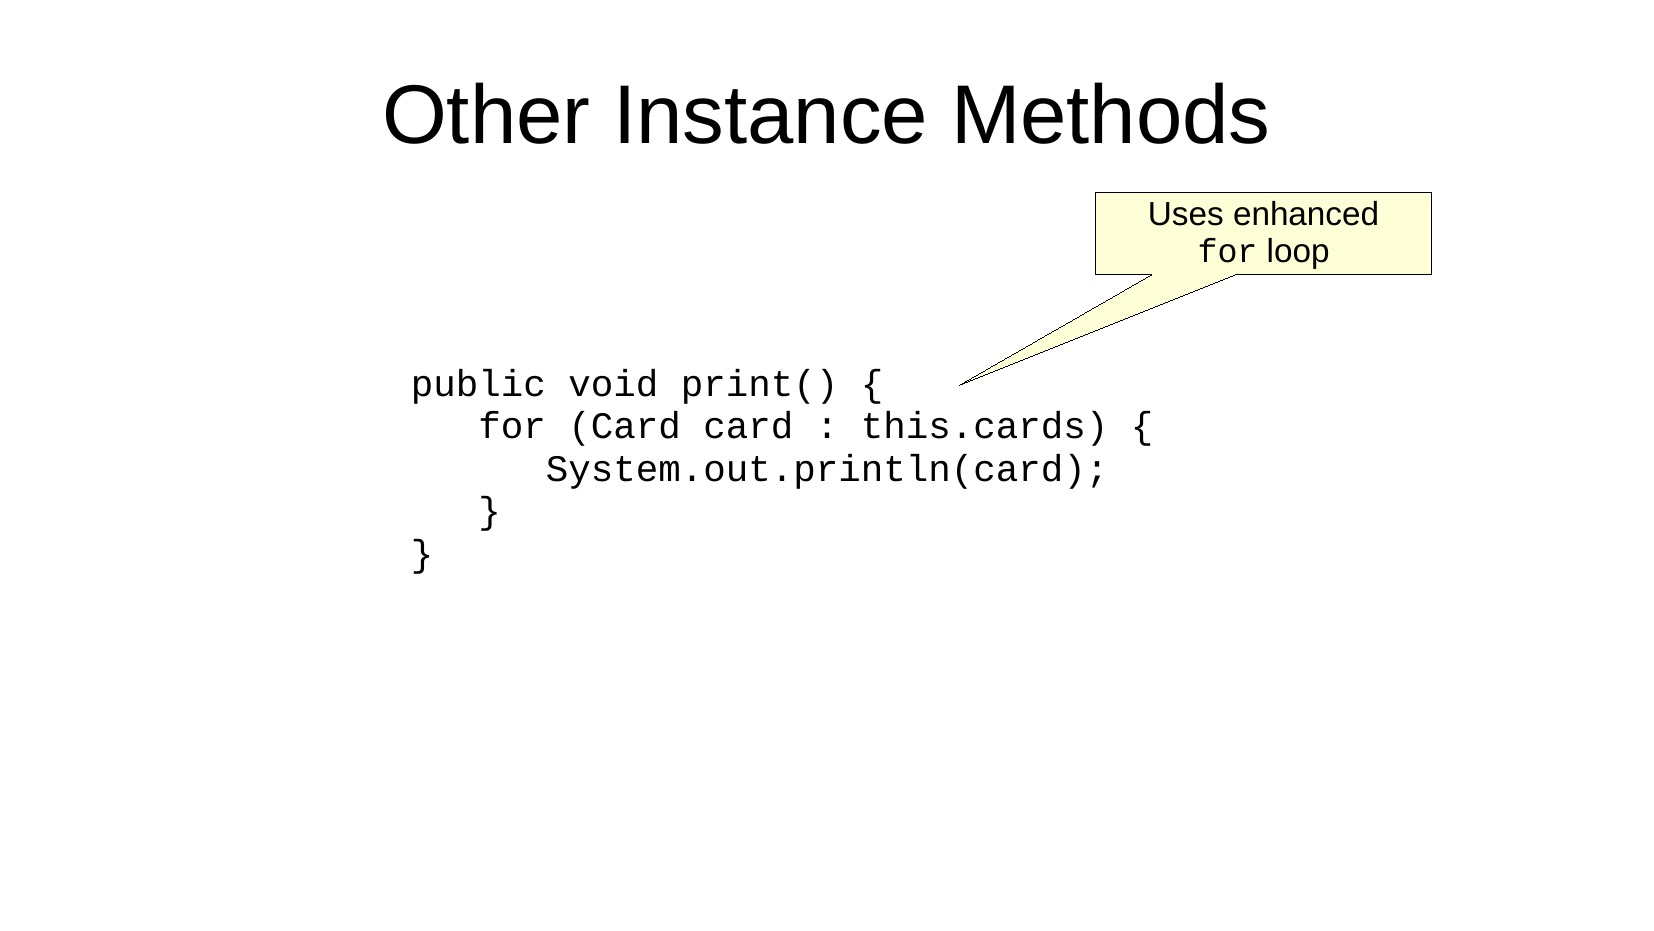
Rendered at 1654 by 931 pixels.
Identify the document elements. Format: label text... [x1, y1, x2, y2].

text_box Uses enhanced for loop [959, 192, 1432, 386]
title Other Instance Methods [82, 37, 1571, 193]
text_box public void print() { for (Card card : this.cards) { System.out.println(card); } } [396, 357, 1169, 671]
